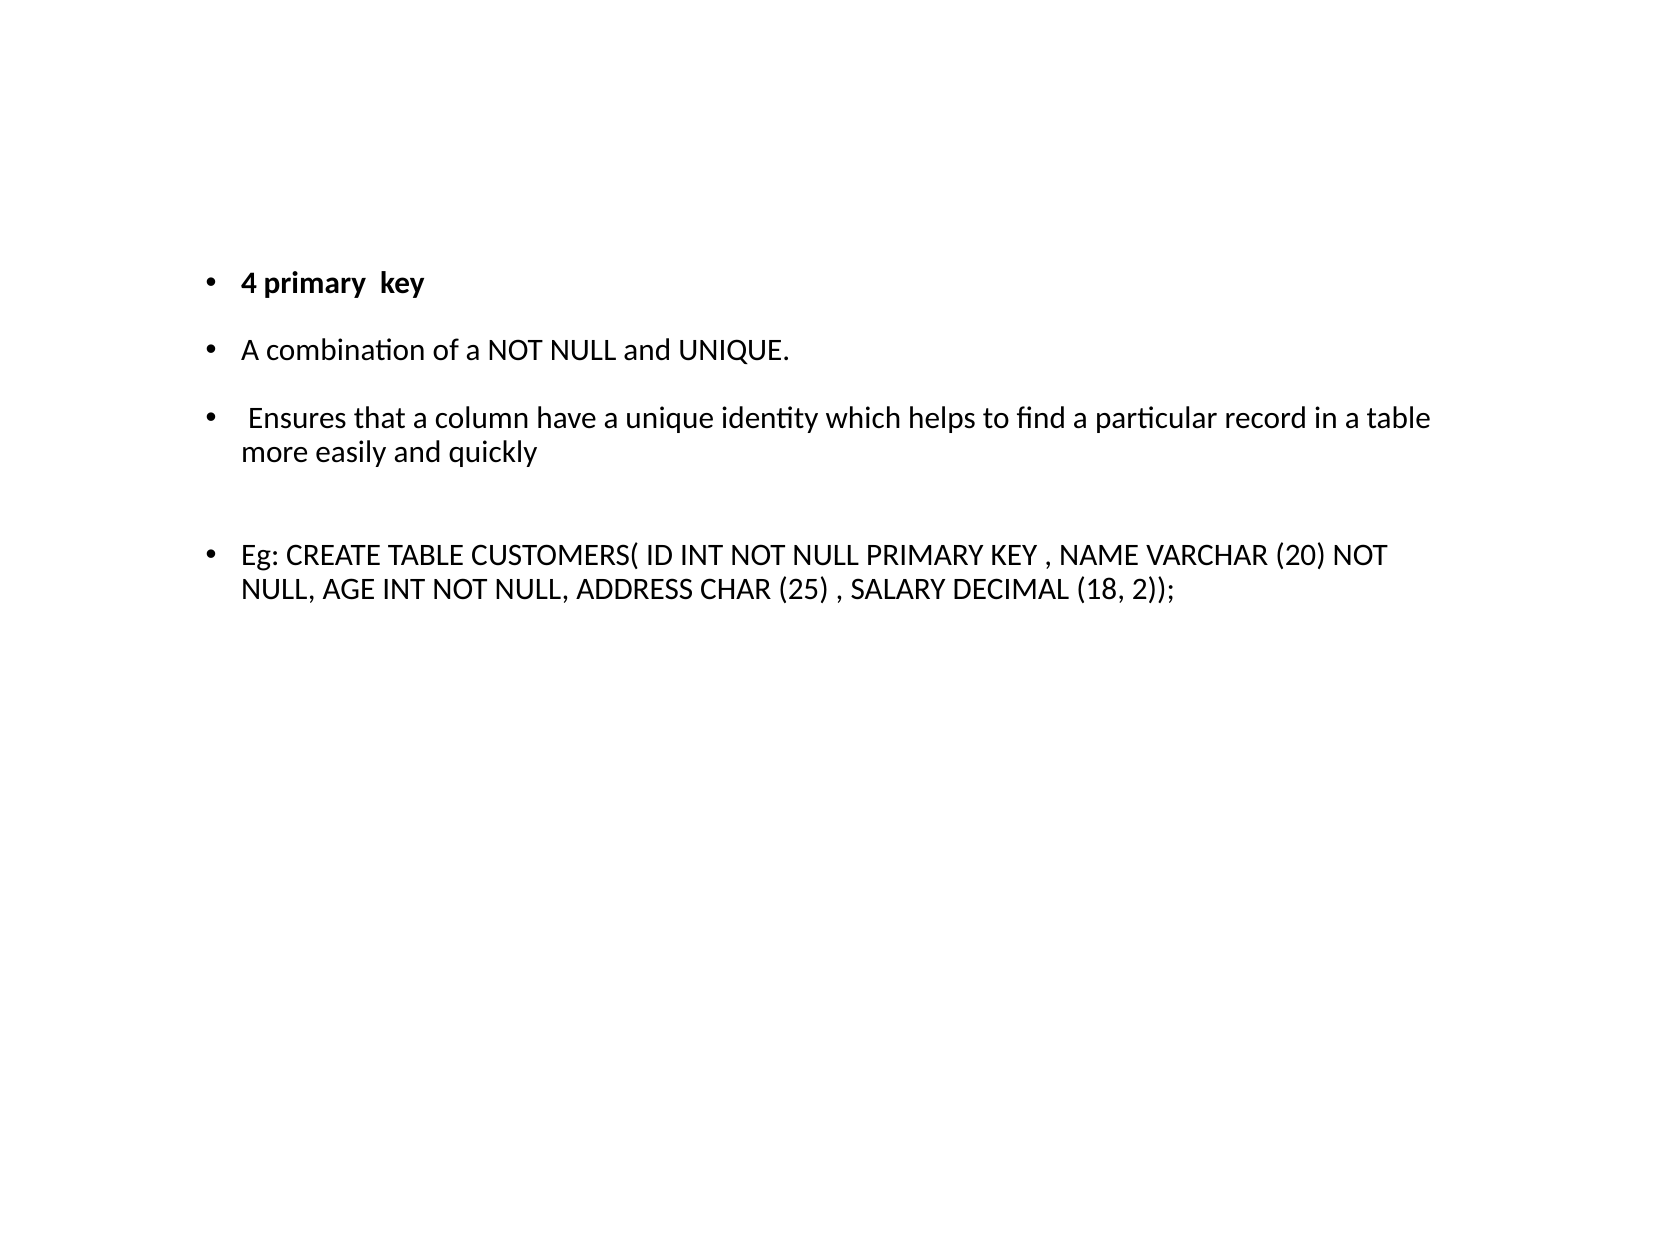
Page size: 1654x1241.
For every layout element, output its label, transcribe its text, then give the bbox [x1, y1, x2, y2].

text_box 4 primary key A combination of a NOT NULL and UNIQUE. Ensures that a column have a unique identity which helps to find a particular record in a table more easily and quickly Eg: CREATE TABLE CUSTOMERS( ID INT NOT NULL PRIMARY KEY , NAME VARCHAR (20) NOT NULL, AGE INT NOT NULL, ADDRESS CHAR (25) , SALARY DECIMAL (18, 2)); [190, 259, 1455, 887]
